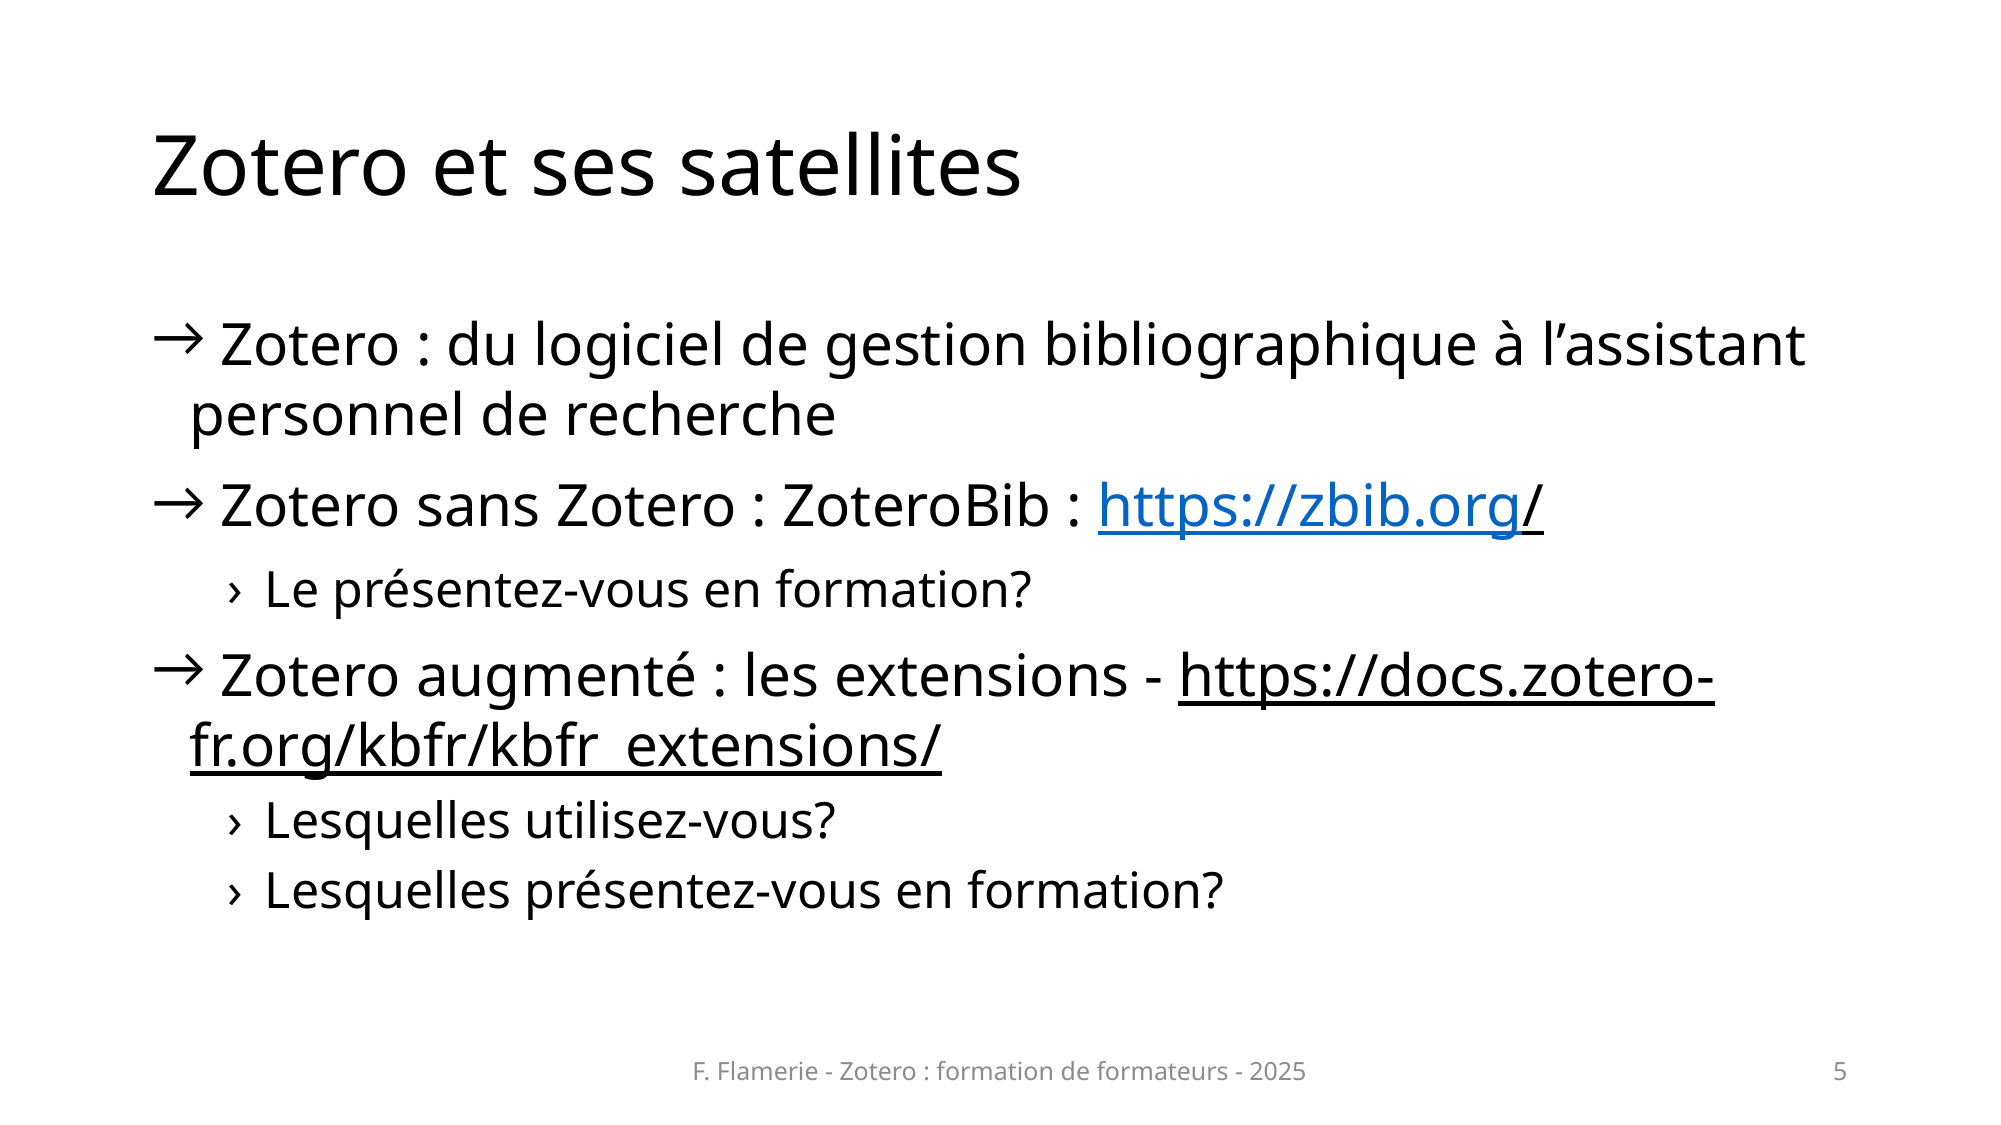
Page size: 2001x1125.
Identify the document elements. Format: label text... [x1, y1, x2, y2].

list Zotero : du logiciel de gestion bibliographique à l’assistant personnel de recherche Zotero sans Zotero : ZoteroBib : https://zbib.org/ Le présentez-vous en formation? Zotero augmenté : les extensions - https://docs.zotero-fr.org/kbfr/kbfr_extensions/ Lesquelles utilisez-vous? Lesquelles présentez-vous en formation? [137, 299, 1863, 1014]
title Zotero et ses satellites [137, 59, 1863, 278]
